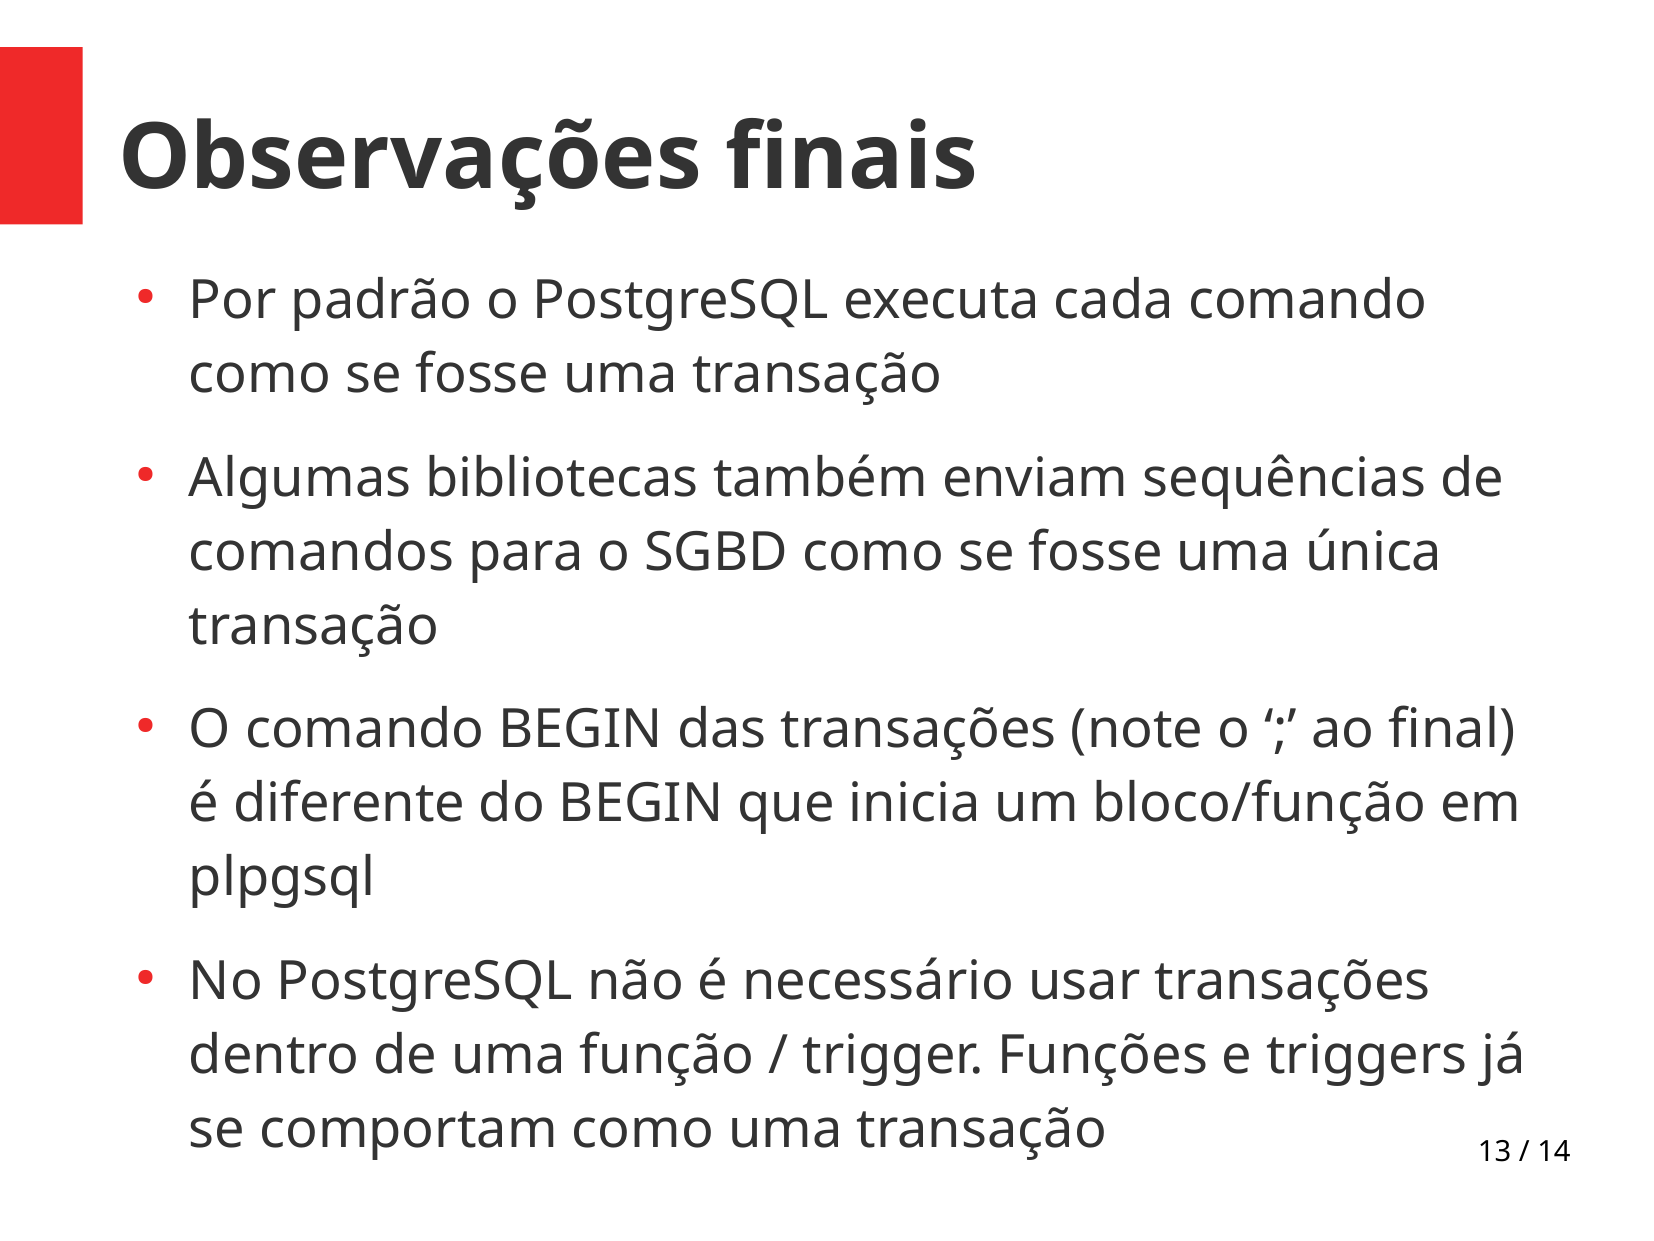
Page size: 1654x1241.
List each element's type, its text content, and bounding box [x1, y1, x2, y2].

title Observações finais [118, 49, 1571, 257]
list Por padrão o PostgreSQL executa cada comando como se fosse uma transação Algumas bibliotecas também enviam sequências de comandos para o SGBD como se fosse uma única transação O comando BEGIN das transações (note o ‘;’ ao final) é diferente do BEGIN que inicia um bloco/função em plpgsql No PostgreSQL não é necessário usar transações dentro de uma função / trigger. Funções e triggers já se comportam como uma transação [118, 261, 1536, 981]
